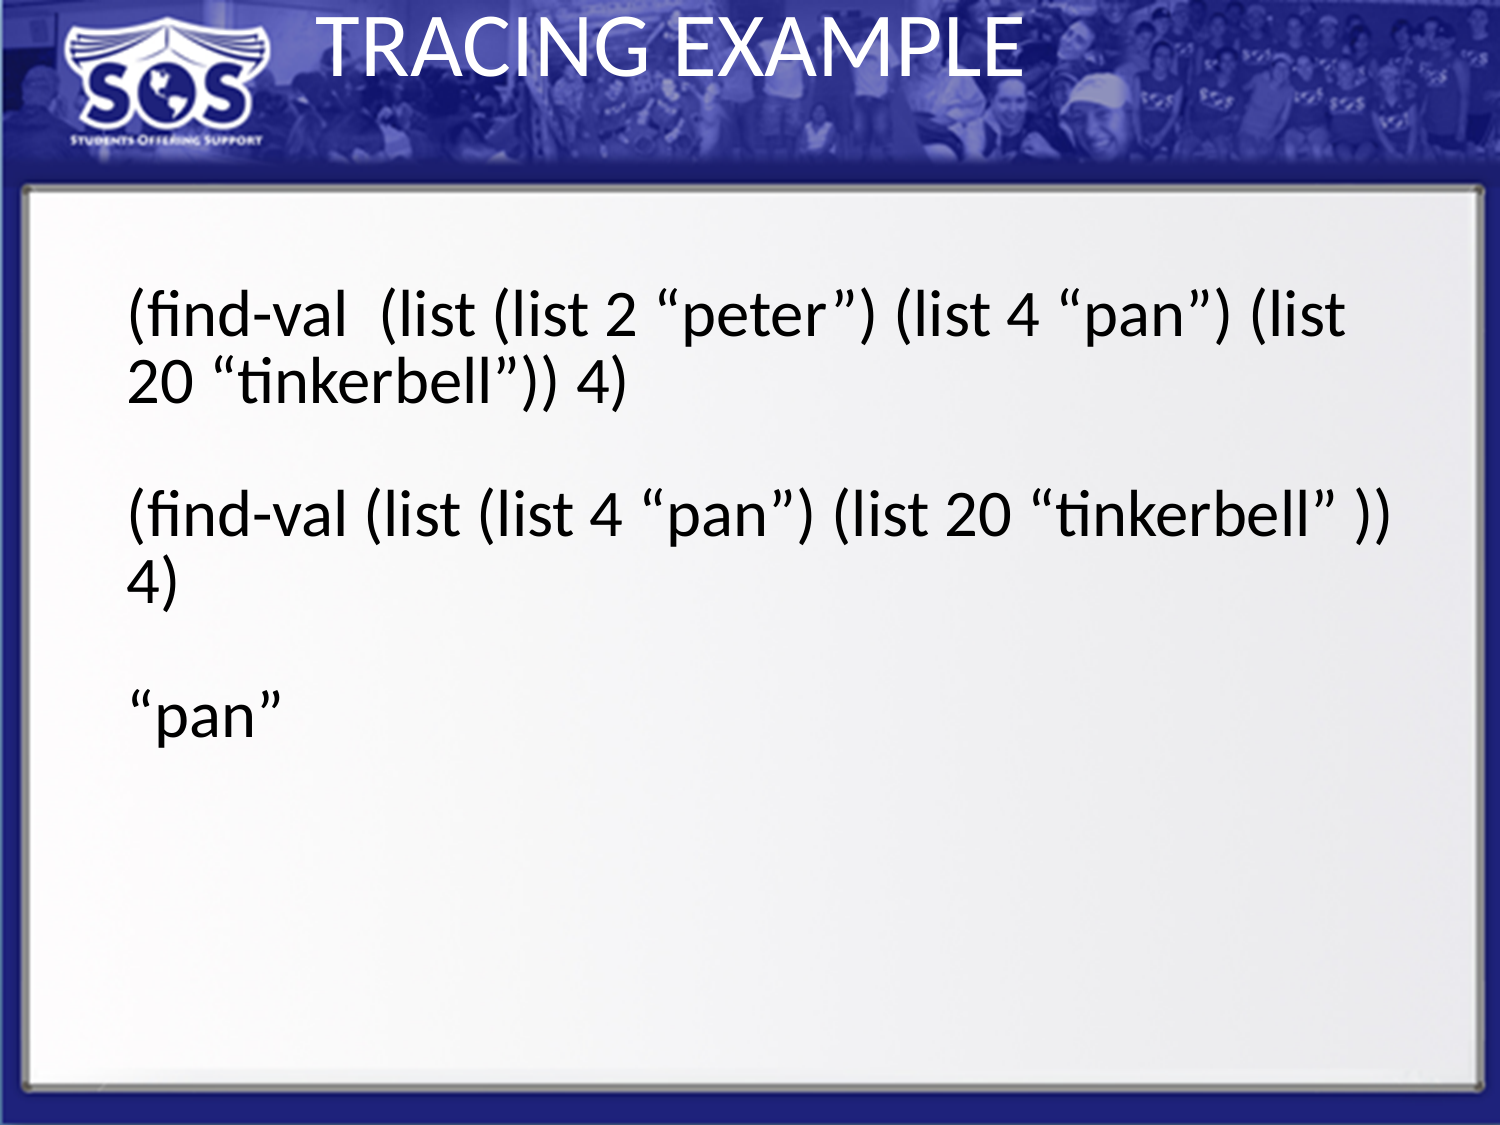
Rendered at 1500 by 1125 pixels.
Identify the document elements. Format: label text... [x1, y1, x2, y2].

text_box (find-val (list (list 2 “peter”) (list 4 “pan”) (list 20 “tinkerbell”)) 4) (find-val (list (list 4 “pan”) (list 20 “tinkerbell” )) 4) “pan” [112, 278, 1412, 860]
picture [0, 0, 1500, 1125]
text_box TRACING EXAMPLE [301, 0, 1353, 127]
